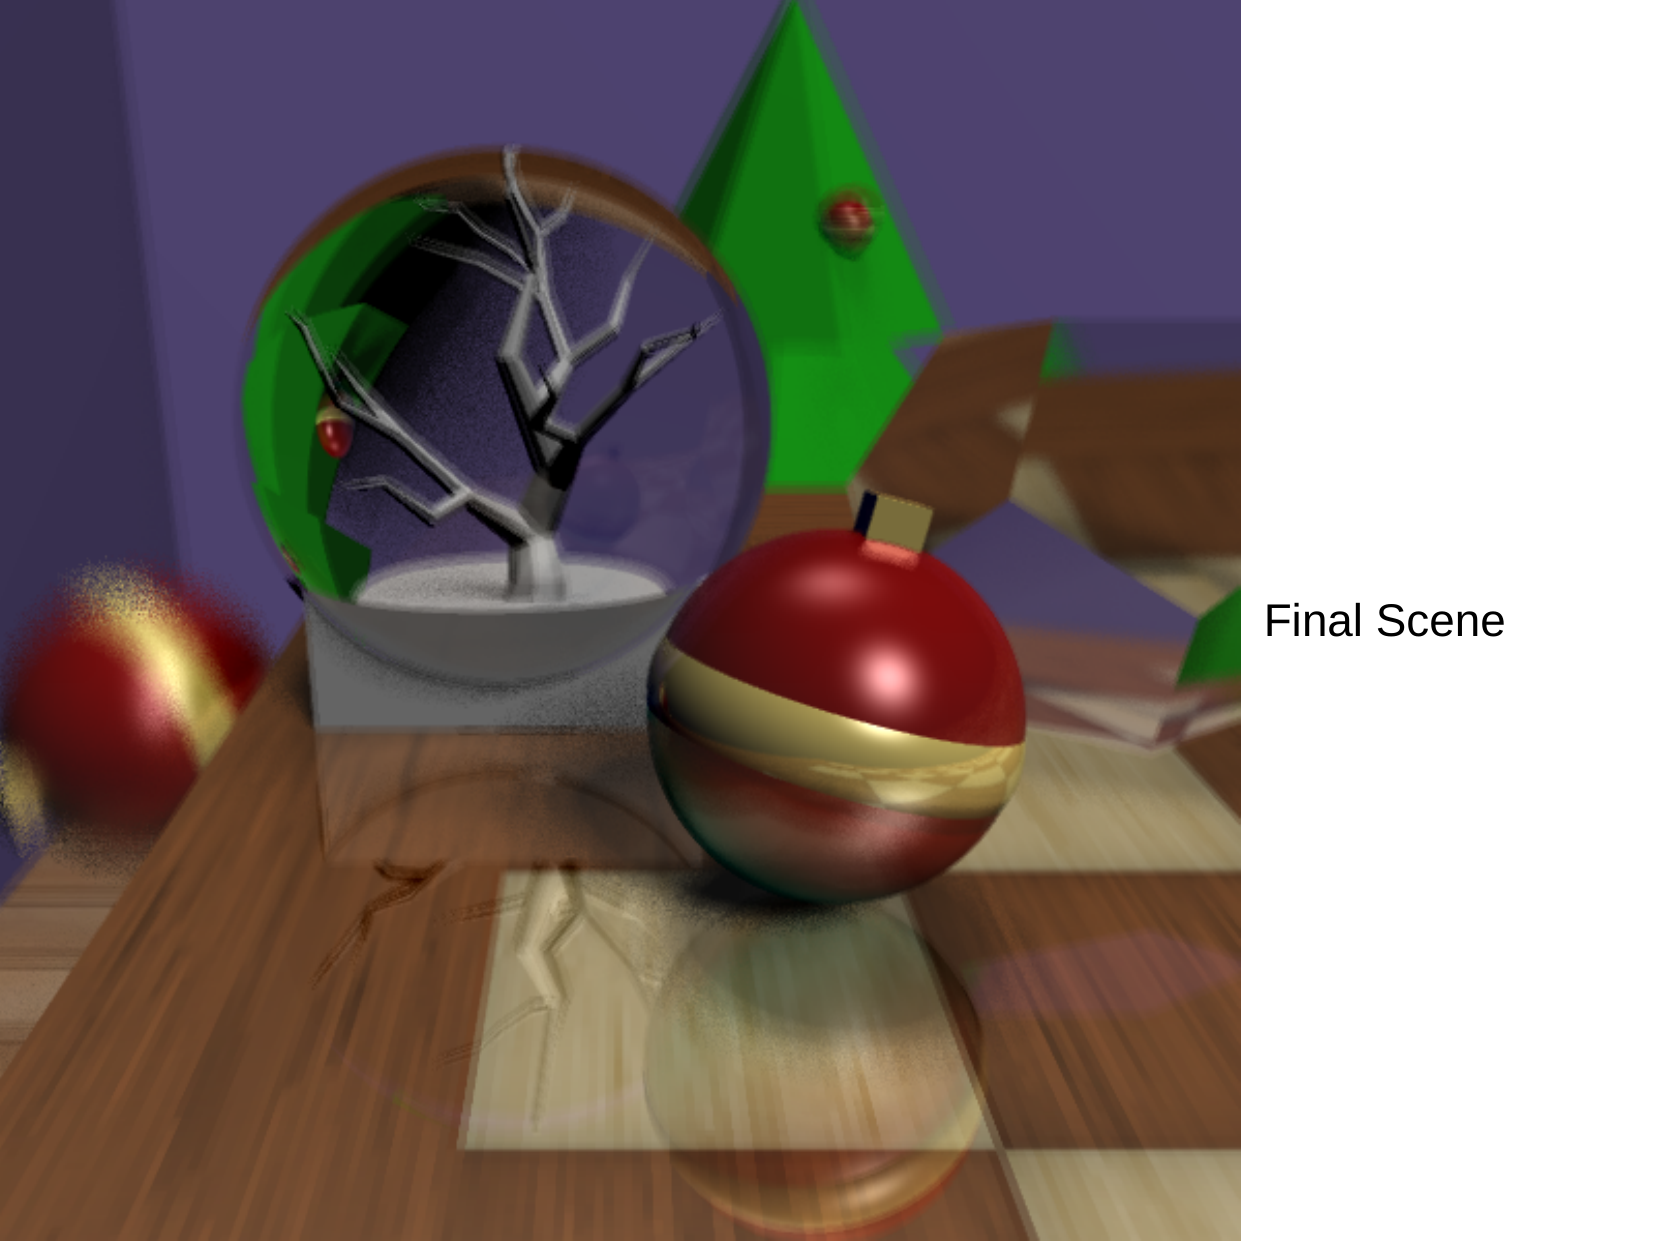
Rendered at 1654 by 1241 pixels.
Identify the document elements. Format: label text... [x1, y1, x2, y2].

picture [0, 0, 1241, 1241]
subtitle Final Scene [1263, 11, 1642, 1229]
